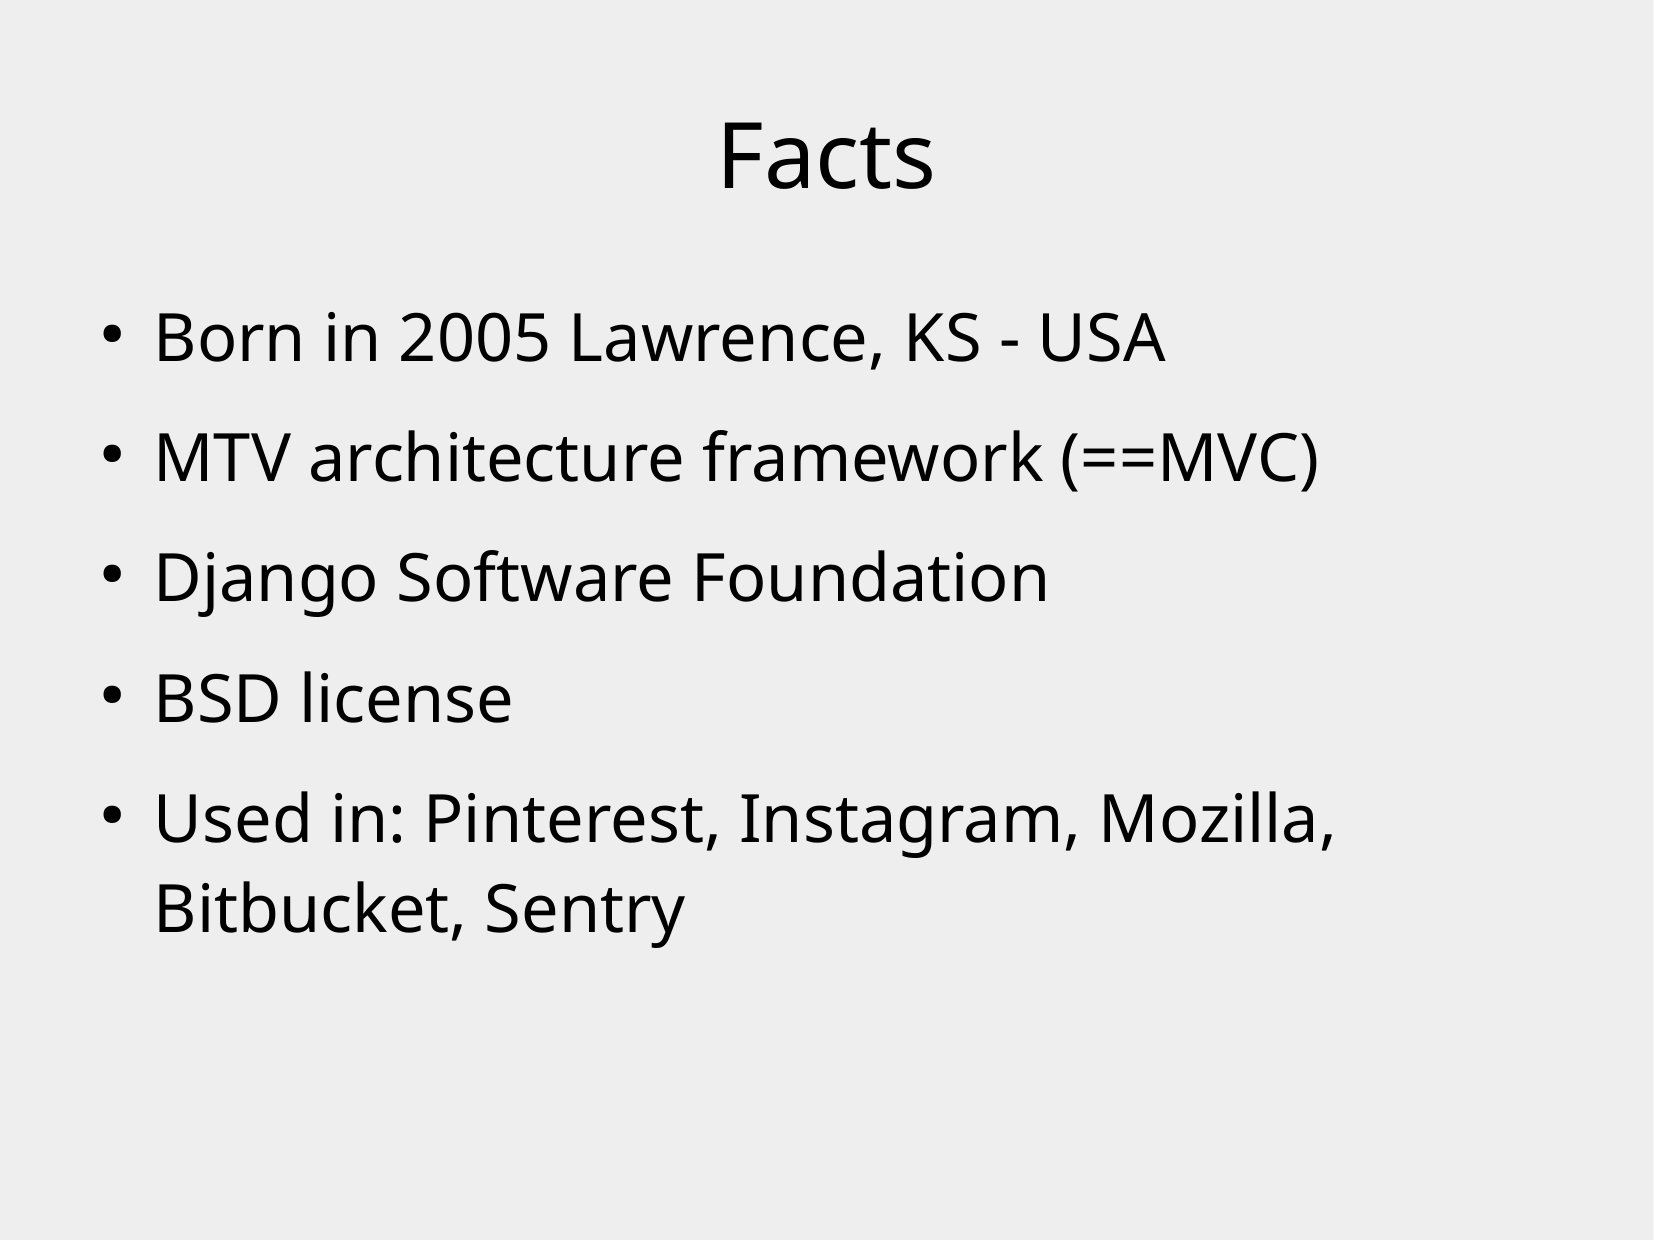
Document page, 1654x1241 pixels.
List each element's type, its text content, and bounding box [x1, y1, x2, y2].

list Born in 2005 Lawrence, KS - USA MTV architecture framework (==MVC) Django Software Foundation BSD license Used in: Pinterest, Instagram, Mozilla, Bitbucket, Sentry [82, 290, 1571, 1010]
title Facts [82, 49, 1571, 257]
